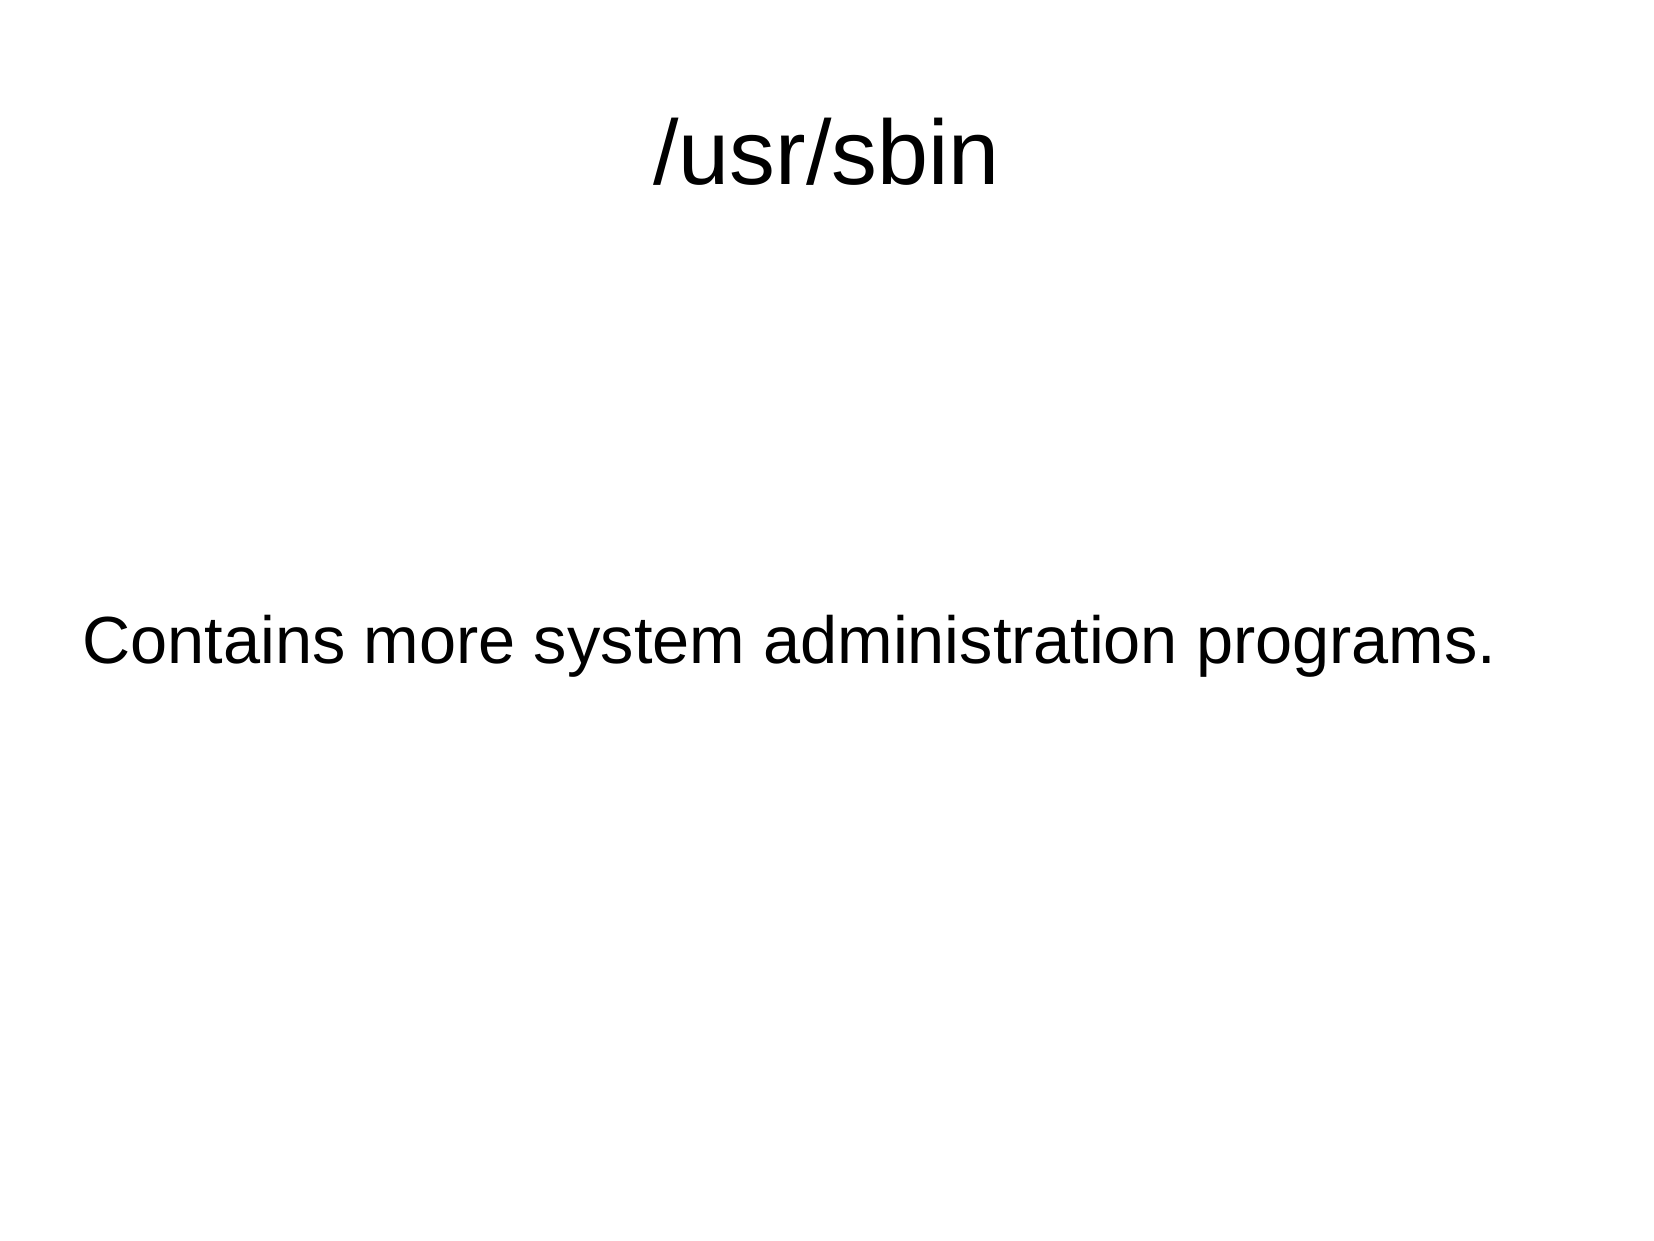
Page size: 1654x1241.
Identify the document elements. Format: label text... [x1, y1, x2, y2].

list Contains more system administration programs. [82, 290, 1571, 1010]
title /usr/sbin [82, 49, 1571, 257]
